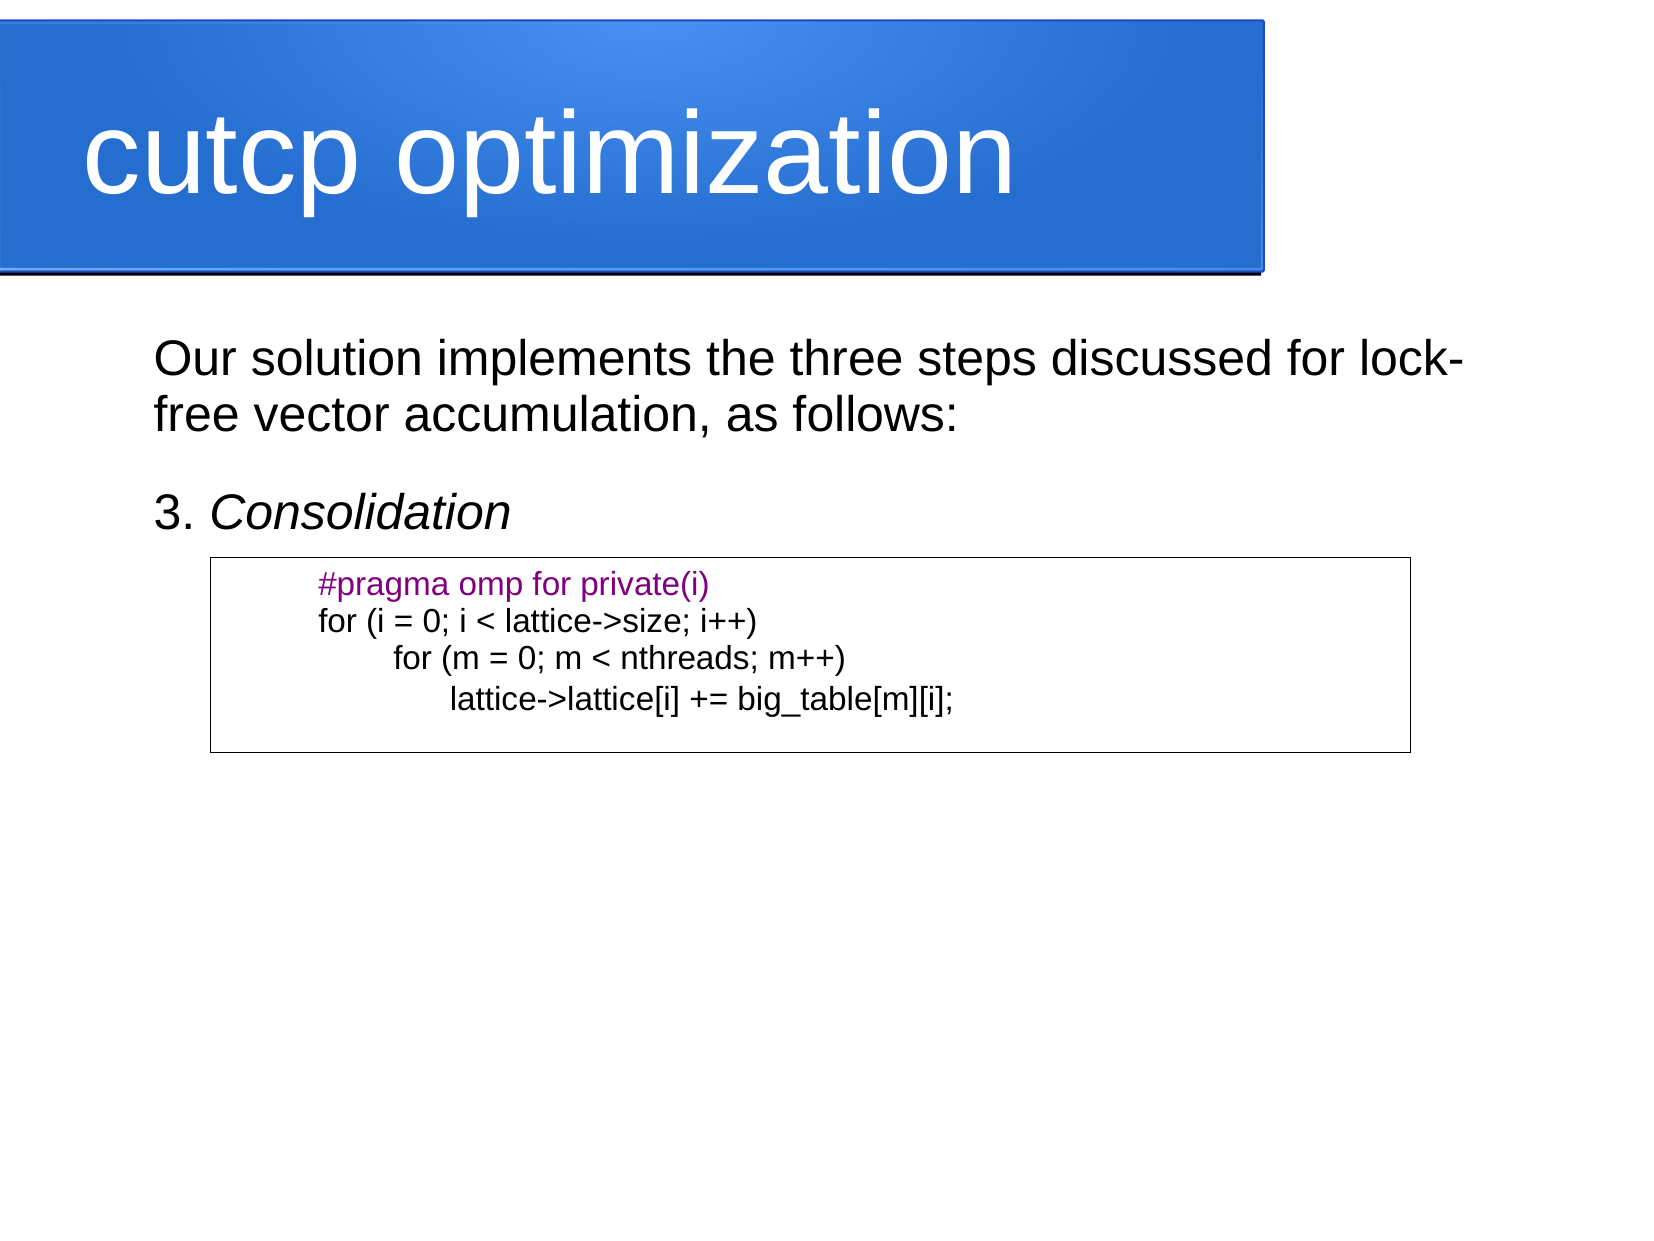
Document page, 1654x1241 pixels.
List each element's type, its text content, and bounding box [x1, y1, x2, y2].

text_box #pragma omp for private(i) for (i = 0; i < lattice->size; i++) for (m = 0; m < nthreads; m++) lattice->lattice[i] += big_table[m][i]; [210, 557, 1411, 753]
list Our solution implements the three steps discussed for lock-free vector accumulation, as follows: 3. Consolidation [82, 330, 1538, 1050]
title cutcp optimization [82, 49, 1250, 257]
